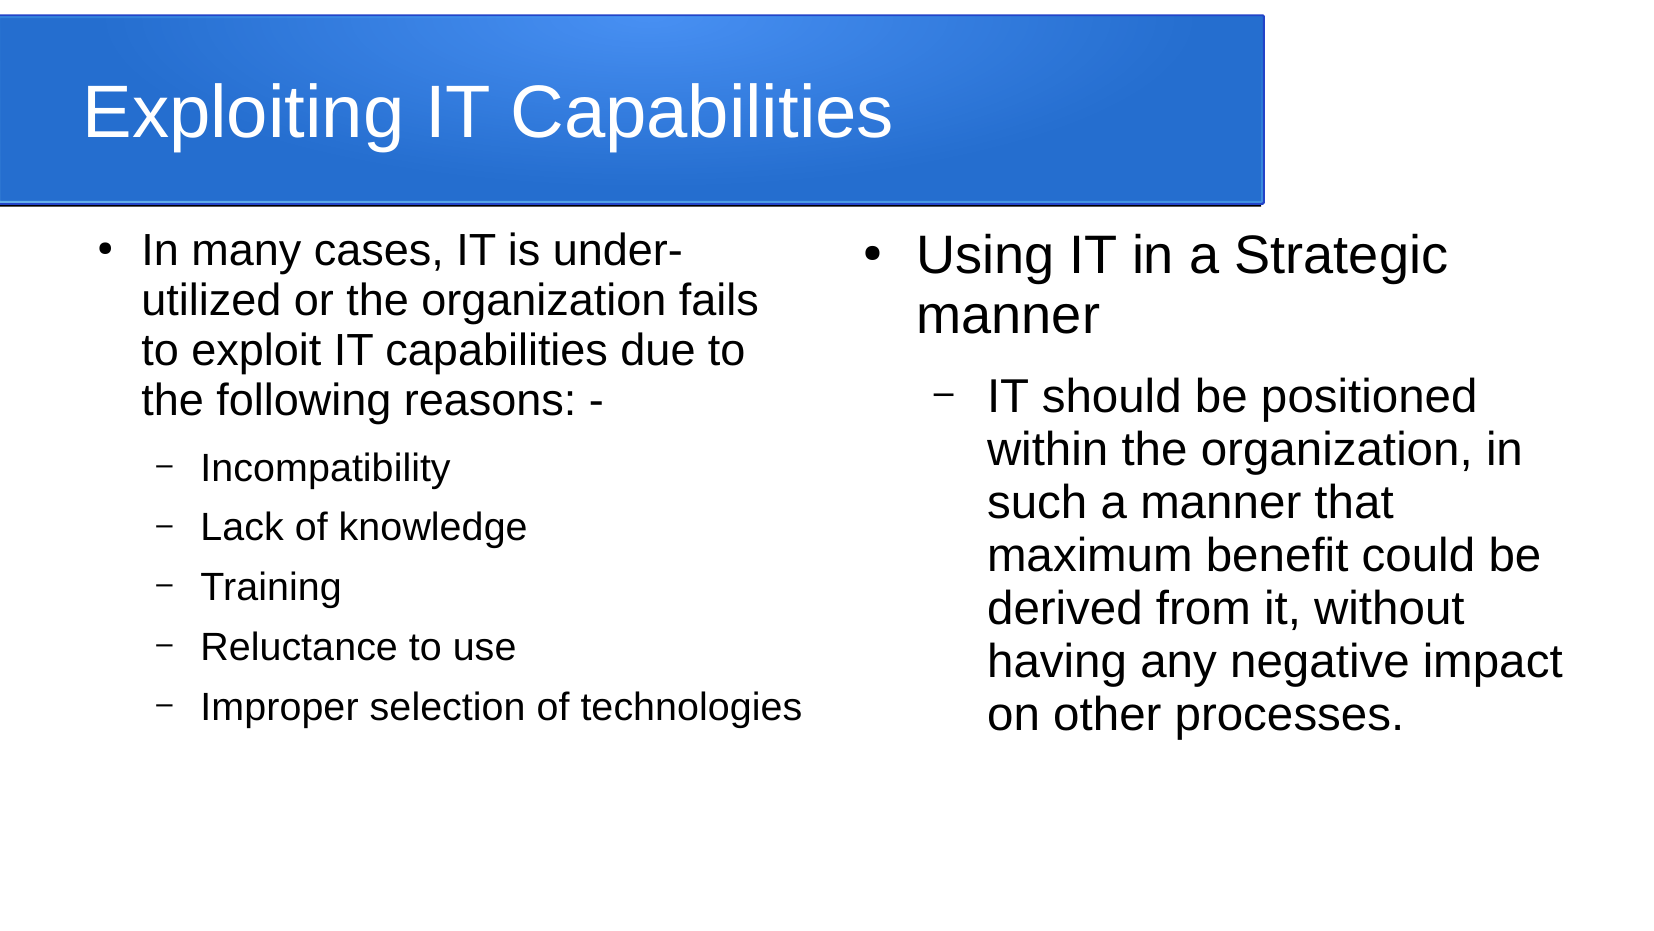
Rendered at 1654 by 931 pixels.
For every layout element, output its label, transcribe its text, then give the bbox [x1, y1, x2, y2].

title Exploiting IT Capabilities [82, 35, 1235, 189]
list In many cases, IT is under-utilized or the organization fails to exploit IT capabilities due to the following reasons: - Incompatibility Lack of knowledge Training Reluctance to use Improper selection of technologies [82, 224, 809, 764]
list Using IT in a Strategic manner IT should be positioned within the organization, in such a manner that maximum benefit could be derived from it, without having any negative impact on other processes. [845, 224, 1572, 764]
